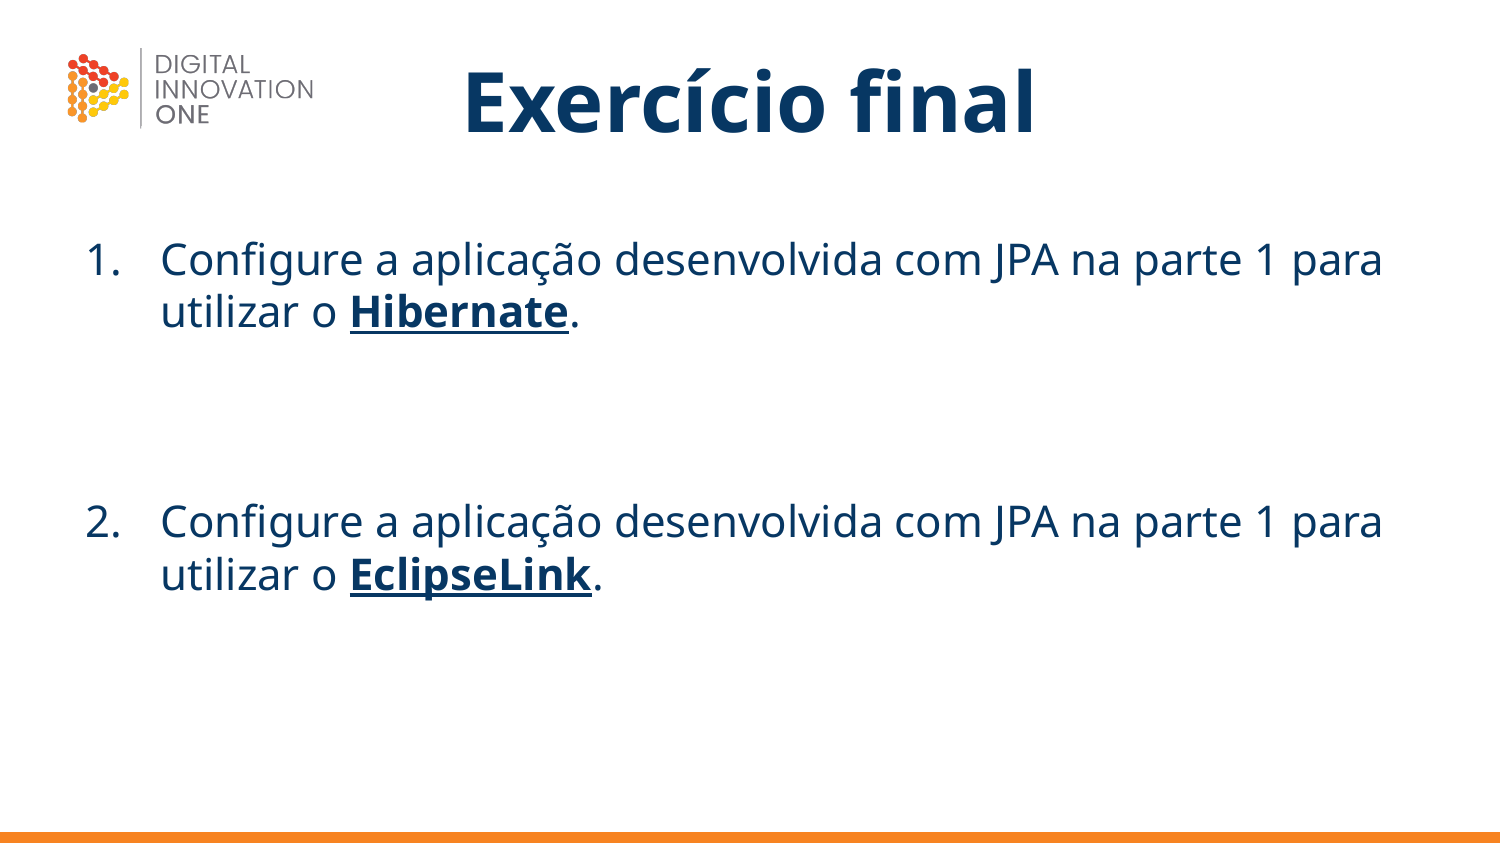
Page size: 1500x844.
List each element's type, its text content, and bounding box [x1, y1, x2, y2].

text_box Configure a aplicação desenvolvida com JPA na parte 1 para utilizar o Hibernate. Configure a aplicação desenvolvida com JPA na parte 1 para utilizar o EclipseLink. [58, 216, 1449, 717]
picture [51, 39, 330, 137]
text_box [0, 832, 1500, 843]
subtitle Exercício final [51, 50, 1449, 148]
